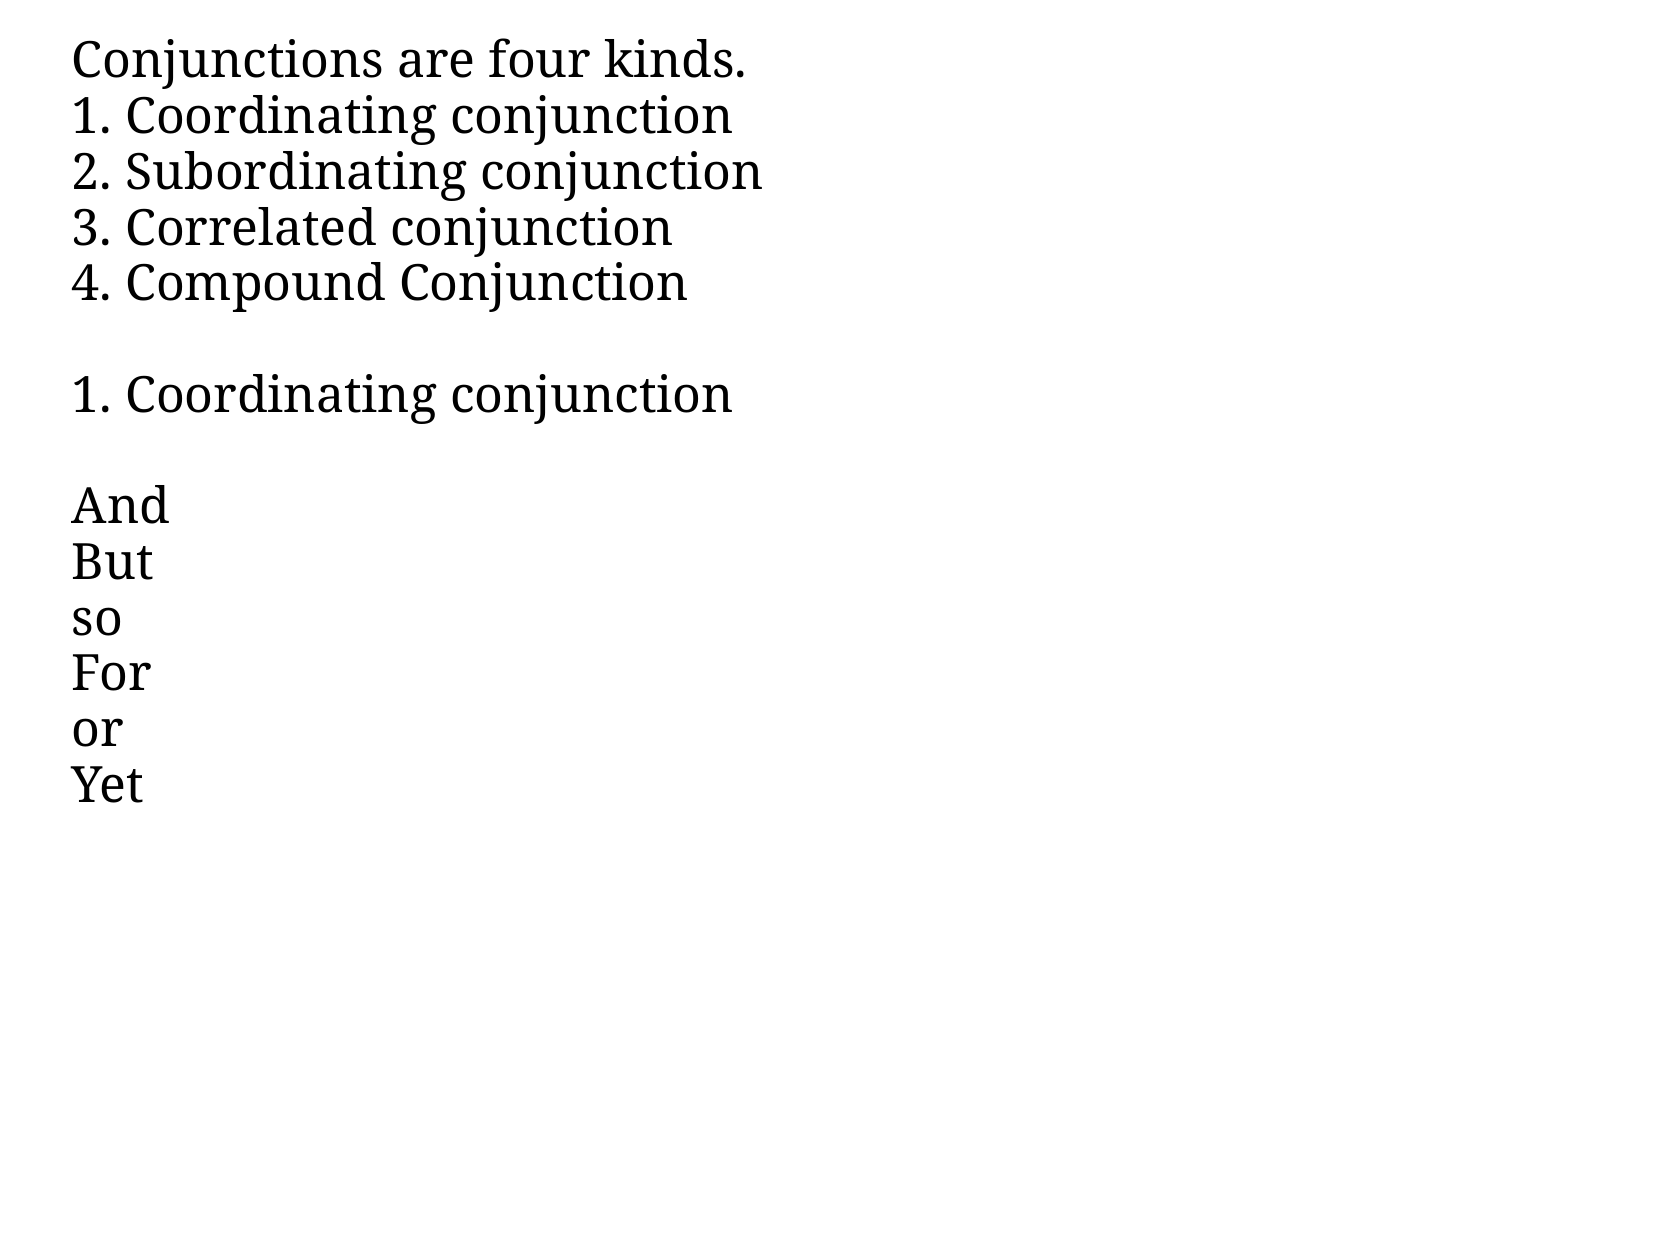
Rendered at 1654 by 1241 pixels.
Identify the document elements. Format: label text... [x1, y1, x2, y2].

text_box Conjunctions are four kinds. 1. Coordinating conjunction 2. Subordinating conjunction 3. Correlated conjunction 4. Compound Conjunction 1. Coordinating conjunction And But so For or Yet [71, 31, 1560, 1140]
